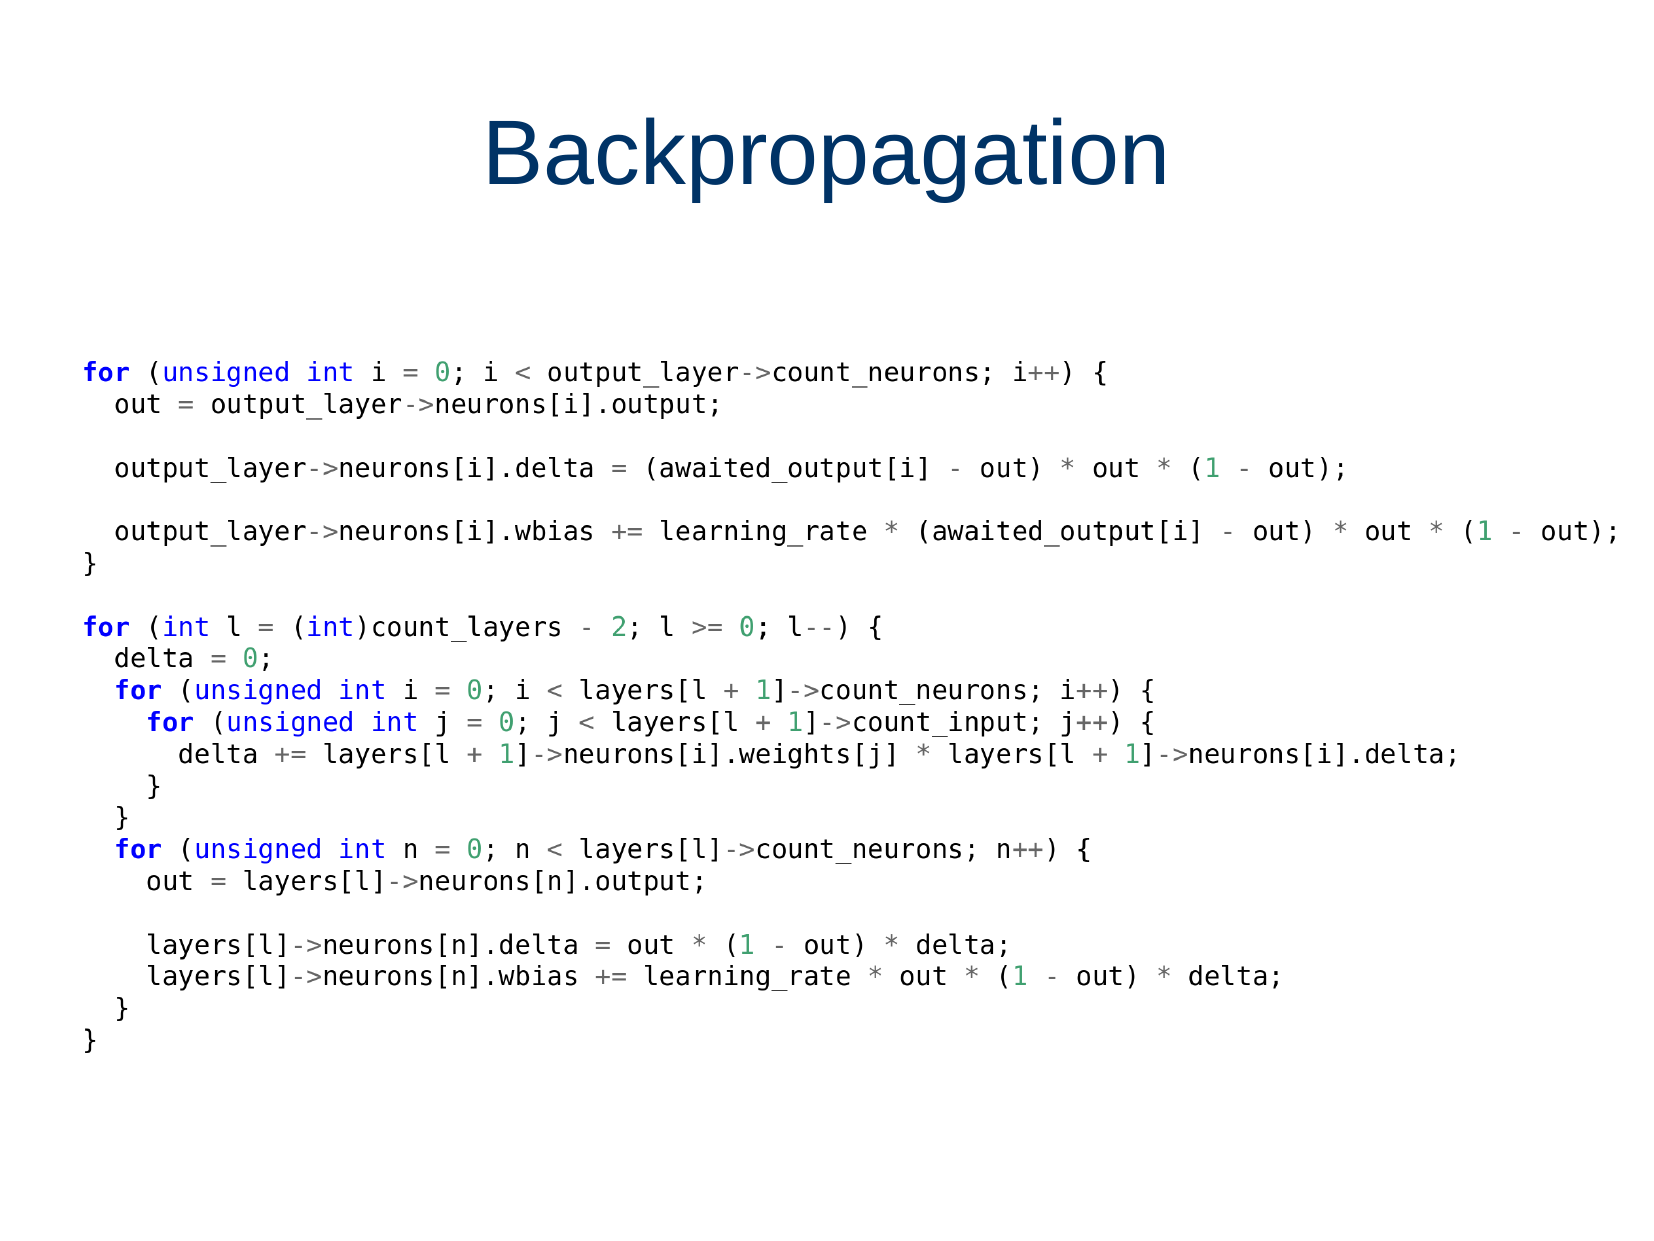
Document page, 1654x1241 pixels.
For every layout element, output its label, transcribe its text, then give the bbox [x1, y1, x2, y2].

picture [45, 347, 1621, 1066]
title Backpropagation [82, 49, 1571, 257]
